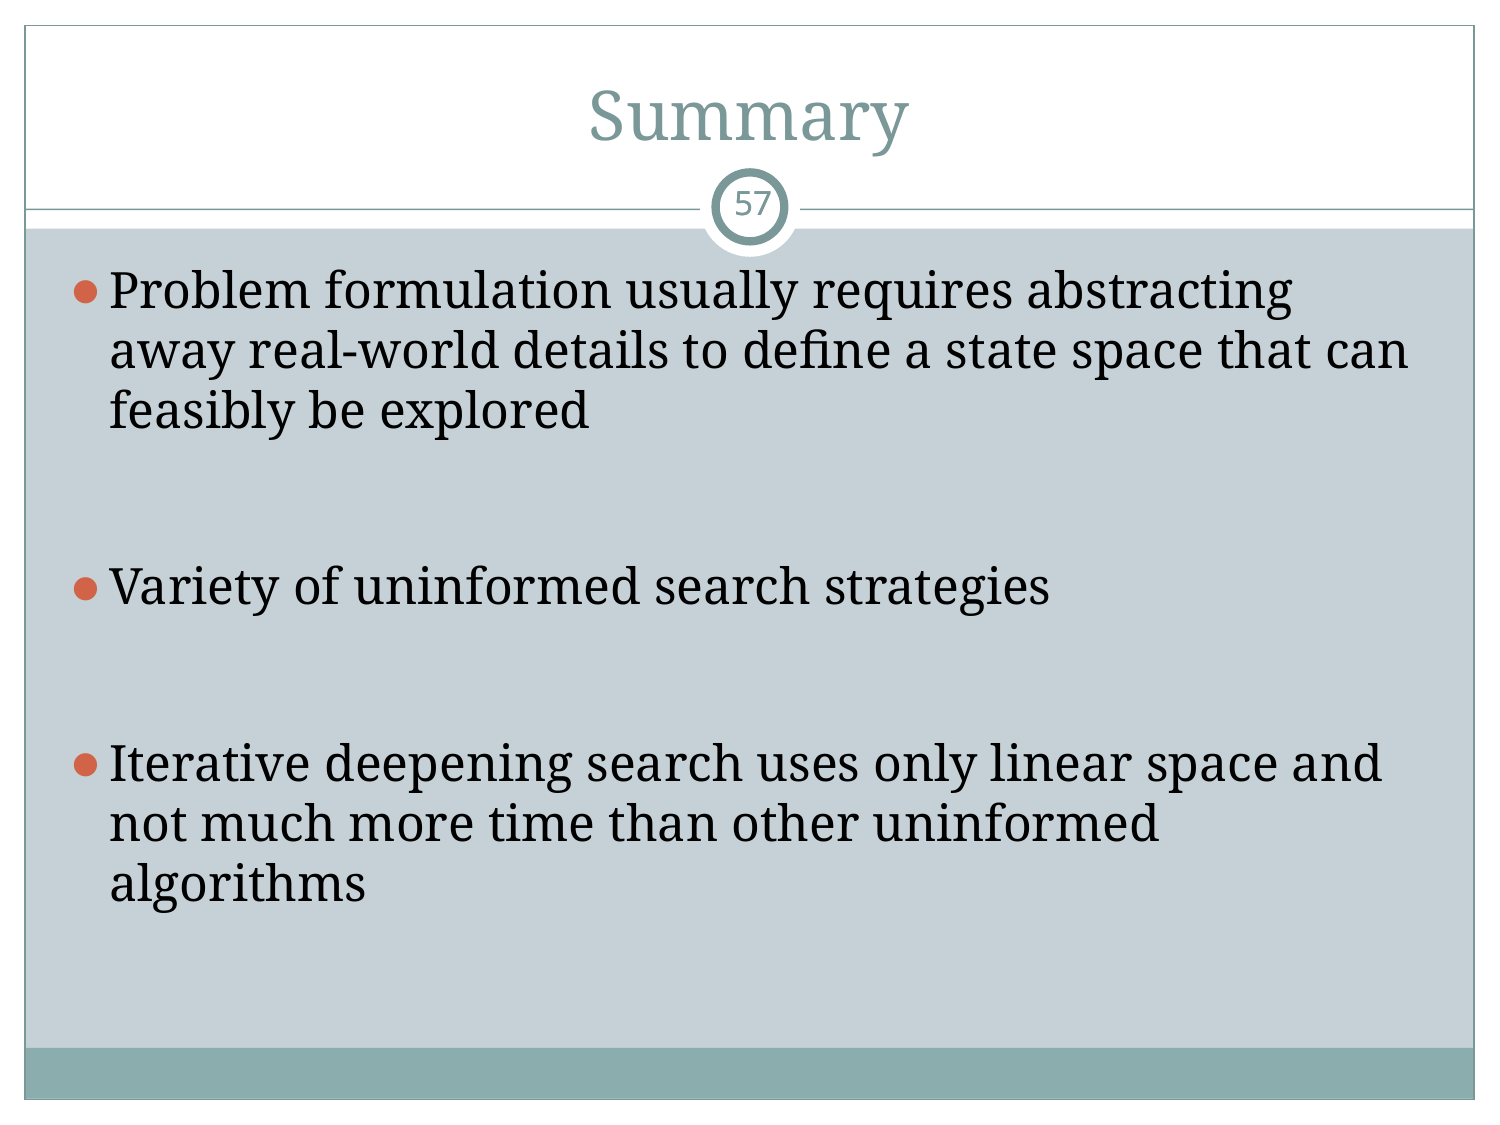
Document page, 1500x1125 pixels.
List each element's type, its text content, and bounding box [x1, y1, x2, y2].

list Problem formulation usually requires abstracting away real-world details to define a state space that can feasibly be explored Variety of uninformed search strategies Iterative deepening search uses only linear space and not much more time than other uninformed algorithms [49, 250, 1445, 1001]
slide_number <number> [715, 168, 791, 241]
title Summary [49, 37, 1450, 162]
